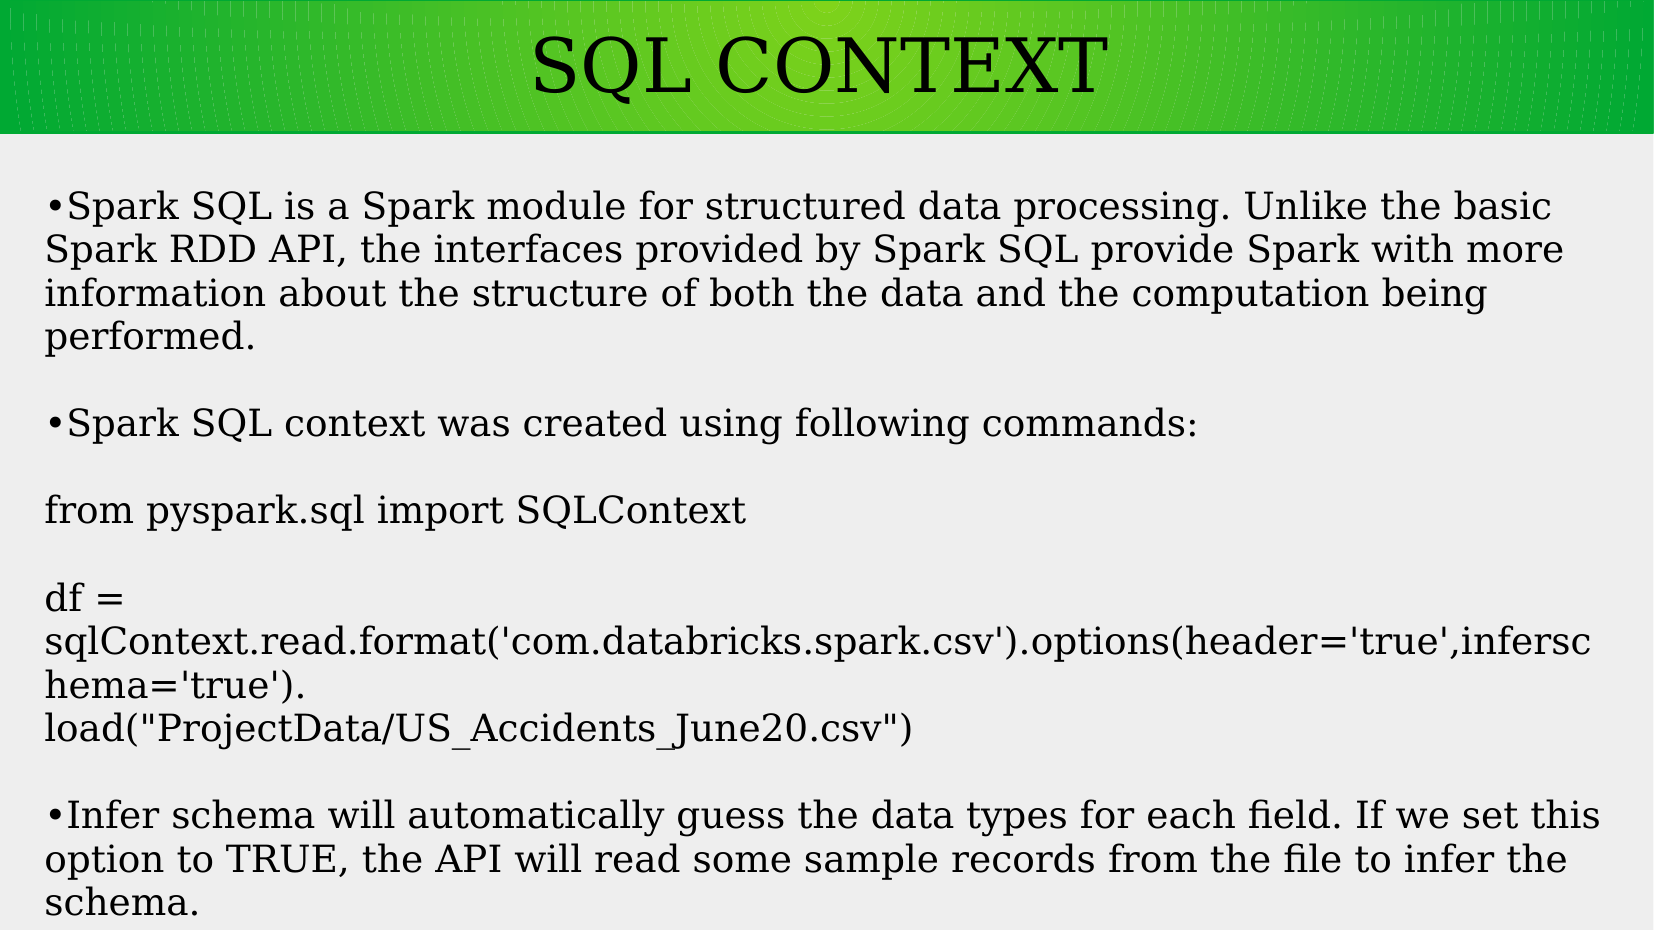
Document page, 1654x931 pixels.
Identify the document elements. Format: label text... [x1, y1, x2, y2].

text_box •Spark SQL is a Spark module for structured data processing. Unlike the basic Spark RDD API, the interfaces provided by Spark SQL provide Spark with more information about the structure of both the data and the computation being performed. •Spark SQL context was created using following commands: from pyspark.sql import SQLContext df = sqlContext.read.format('com.databricks.spark.csv').options(header='true',inferschema='true'). load("ProjectData/US_Accidents_June20.csv") •Infer schema will automatically guess the data types for each field. If we set this option to TRUE, the API will read some sample records from the file to infer the schema. [29, 177, 1625, 931]
title SQL CONTEXT [73, 14, 1565, 119]
